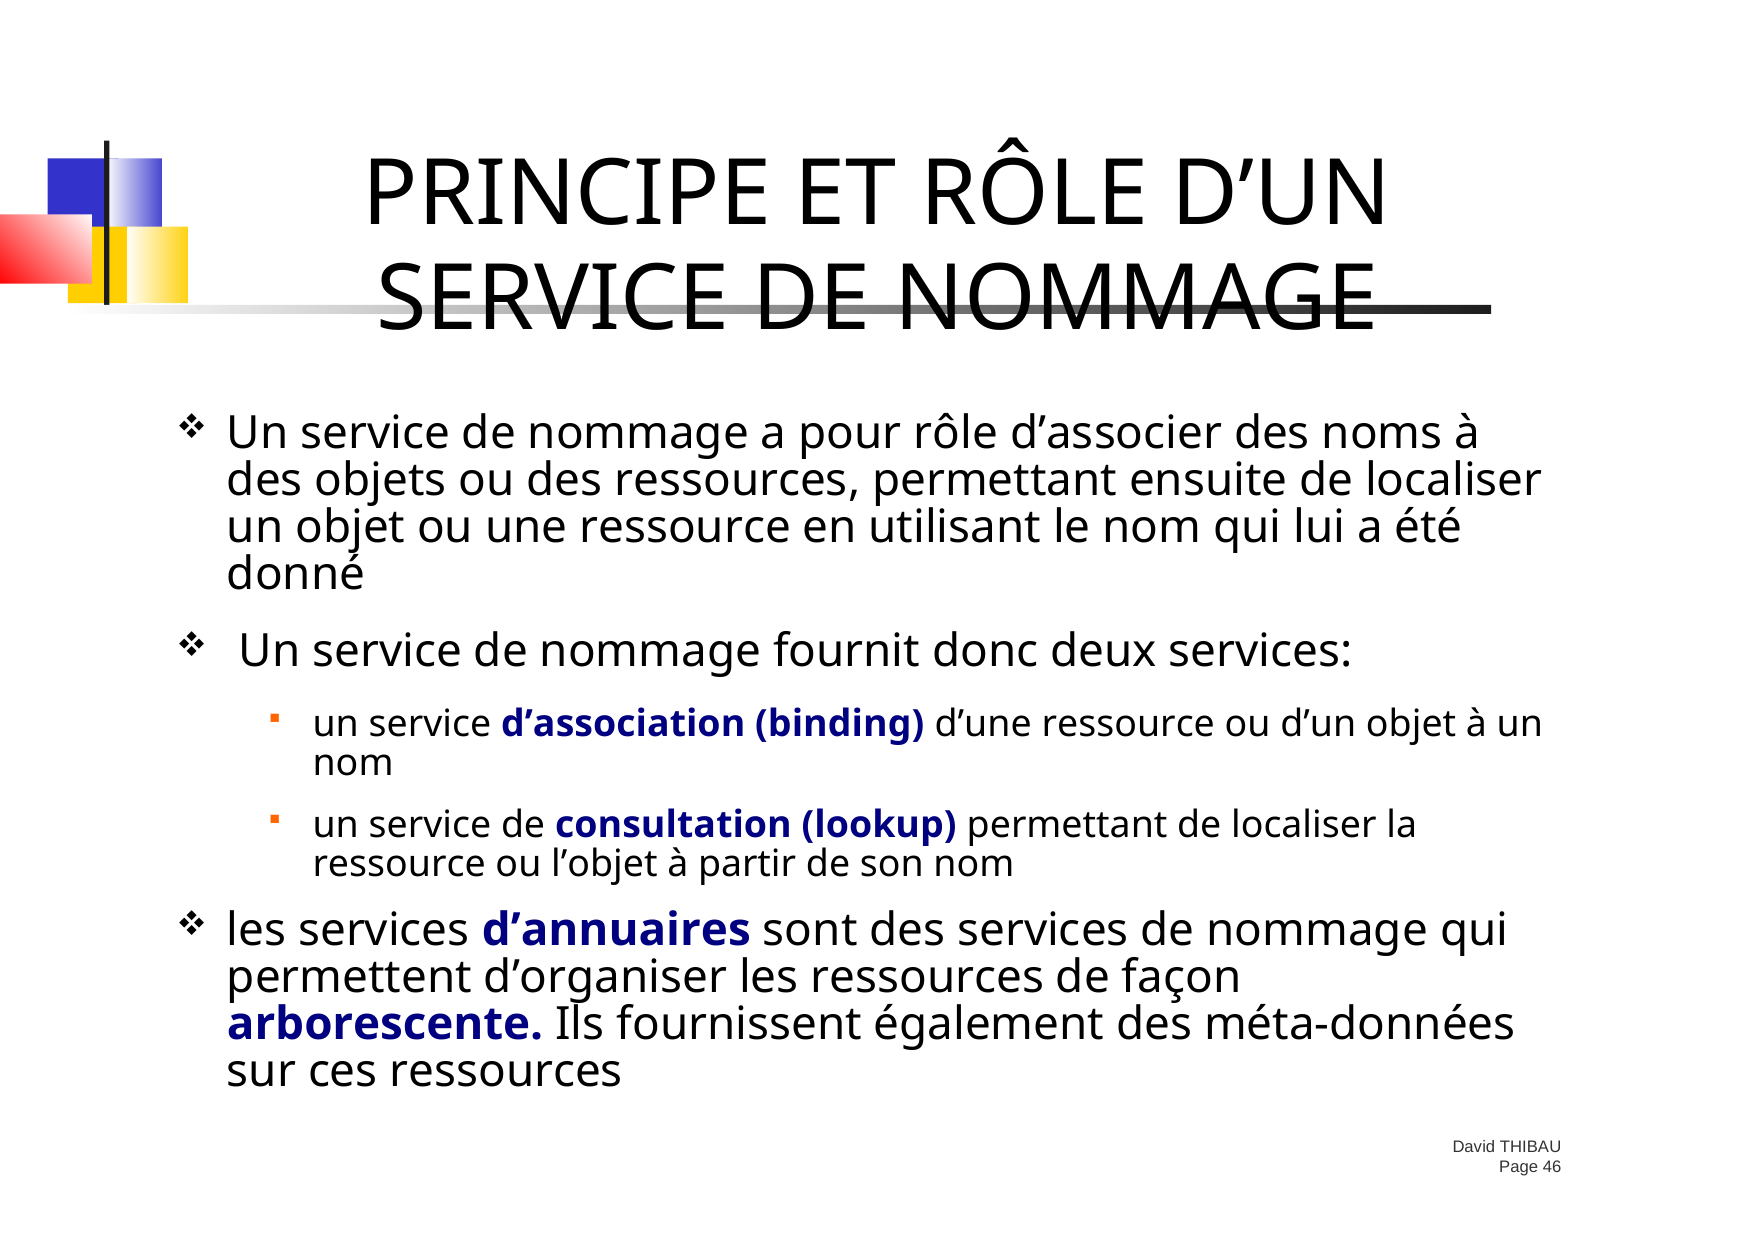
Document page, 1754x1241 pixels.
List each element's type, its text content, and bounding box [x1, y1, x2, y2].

list Un service de nommage a pour rôle d’associer des noms à des objets ou des ressources, permettant ensuite de localiser un objet ou une ressource en utilisant le nom qui lui a été donné Un service de nommage fournit donc deux services: un service d’association (binding) d’une ressource ou d’un objet à un nom un service de consultation (lookup) permettant de localiser la ressource ou l’objet à partir de son nom les services d’annuaires sont des services de nommage qui permettent d’organiser les ressources de façon arborescente. Ils fournissent également des méta-données sur ces ressources [176, 410, 1548, 1205]
title PRINCIPE ET RÔLE D’UN SERVICE DE NOMMAGE [179, 138, 1577, 353]
